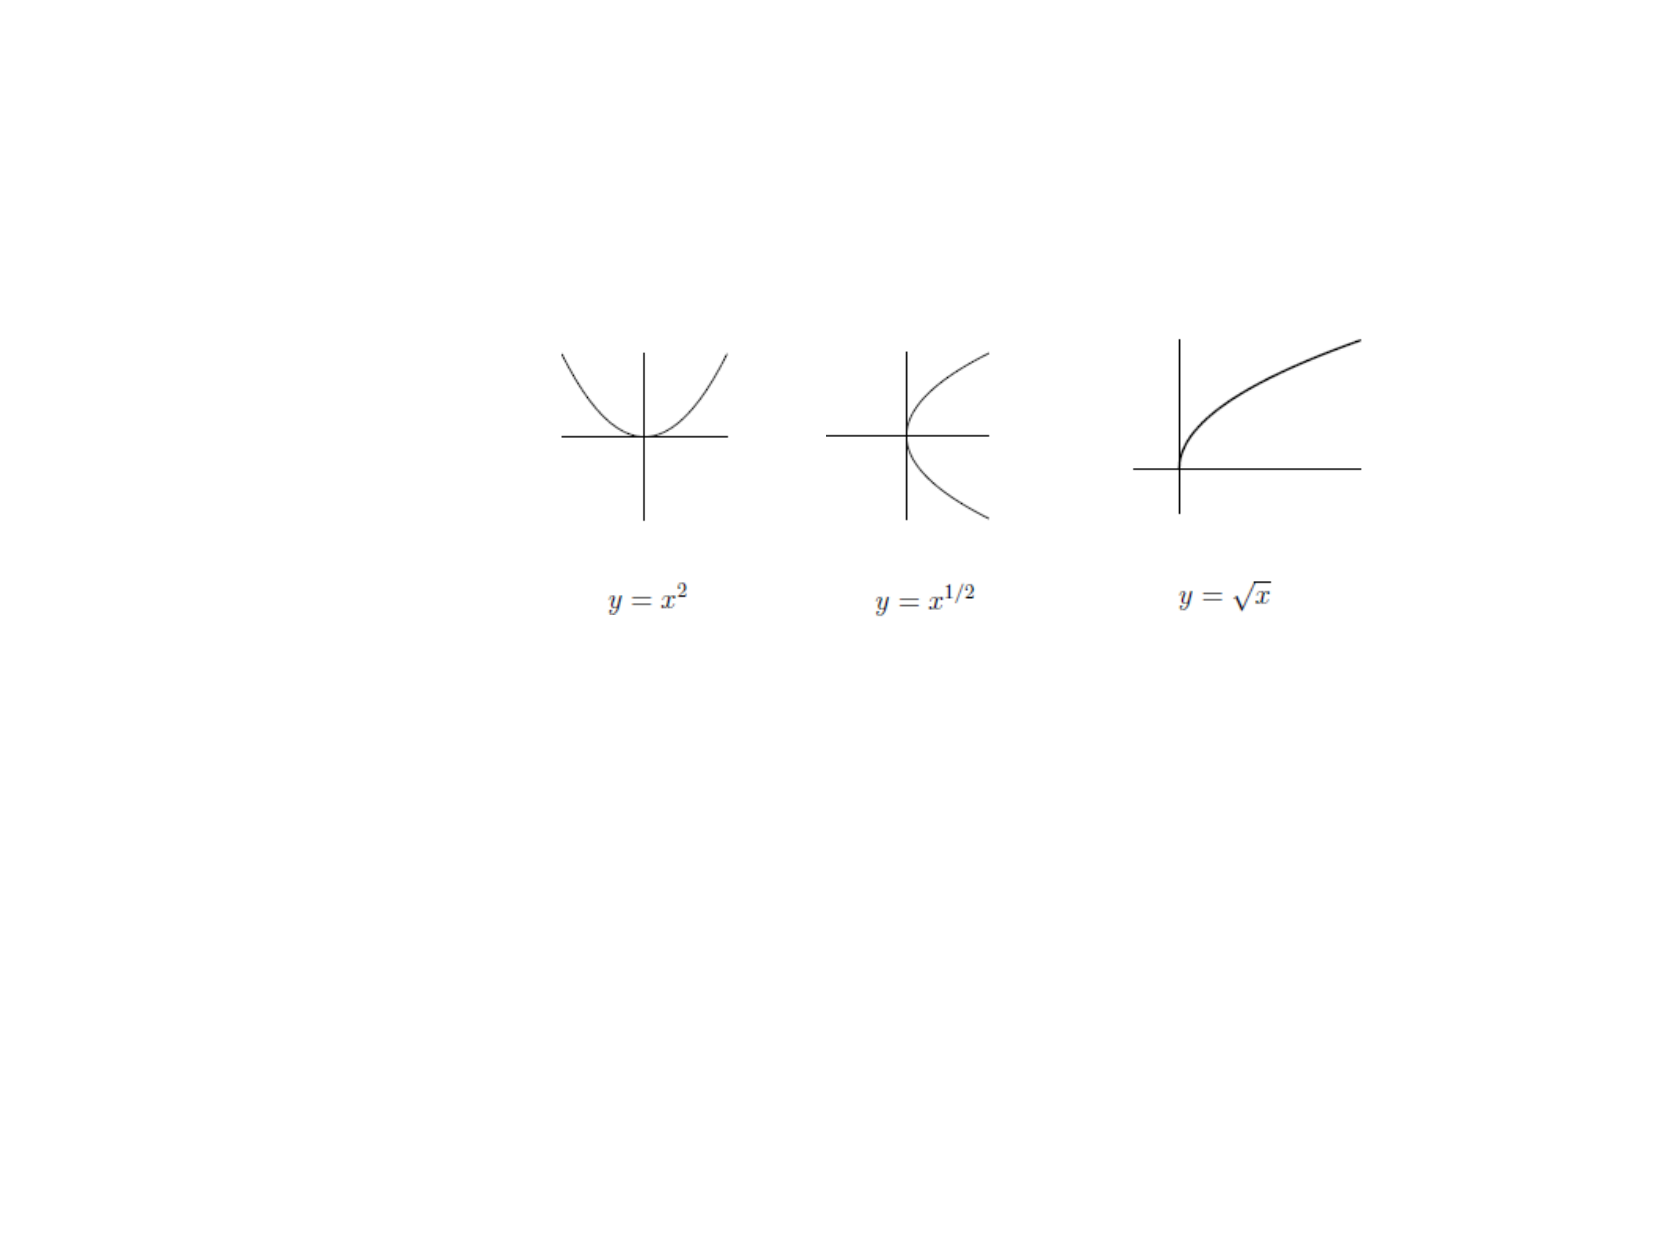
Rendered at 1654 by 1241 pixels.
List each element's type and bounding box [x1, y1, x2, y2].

picture [602, 573, 695, 615]
picture [1171, 572, 1276, 617]
picture [1124, 330, 1371, 519]
picture [826, 333, 1002, 544]
picture [543, 342, 733, 540]
picture [867, 578, 982, 621]
